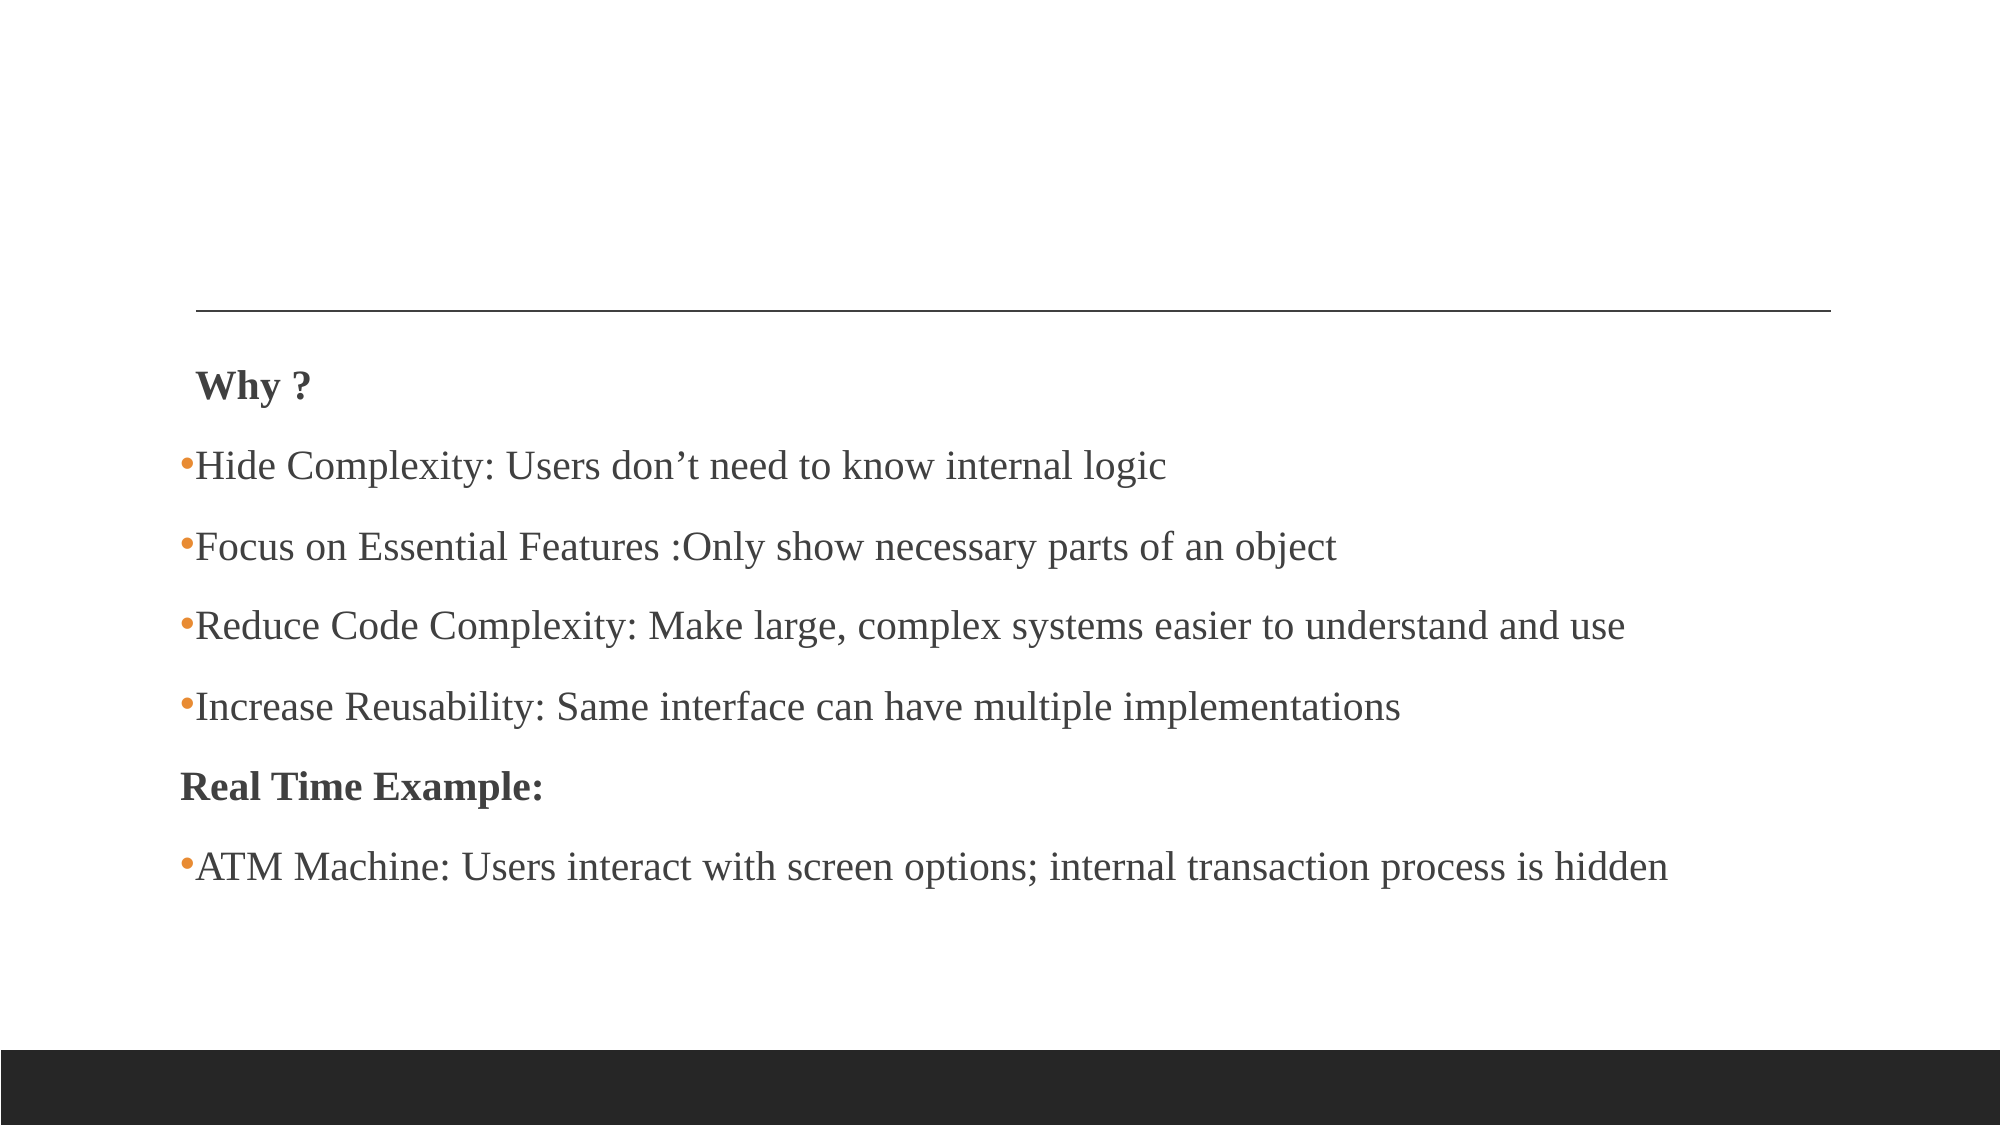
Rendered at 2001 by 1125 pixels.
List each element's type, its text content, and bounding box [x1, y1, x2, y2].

list Why ? Hide Complexity: Users don’t need to know internal logic Focus on Essential Features :Only show necessary parts of an object Reduce Code Complexity: Make large, complex systems easier to understand and use Increase Reusability: Same interface can have multiple implementations Real Time Example: ATM Machine: Users interact with screen options; internal transaction process is hidden [180, 345, 1831, 963]
